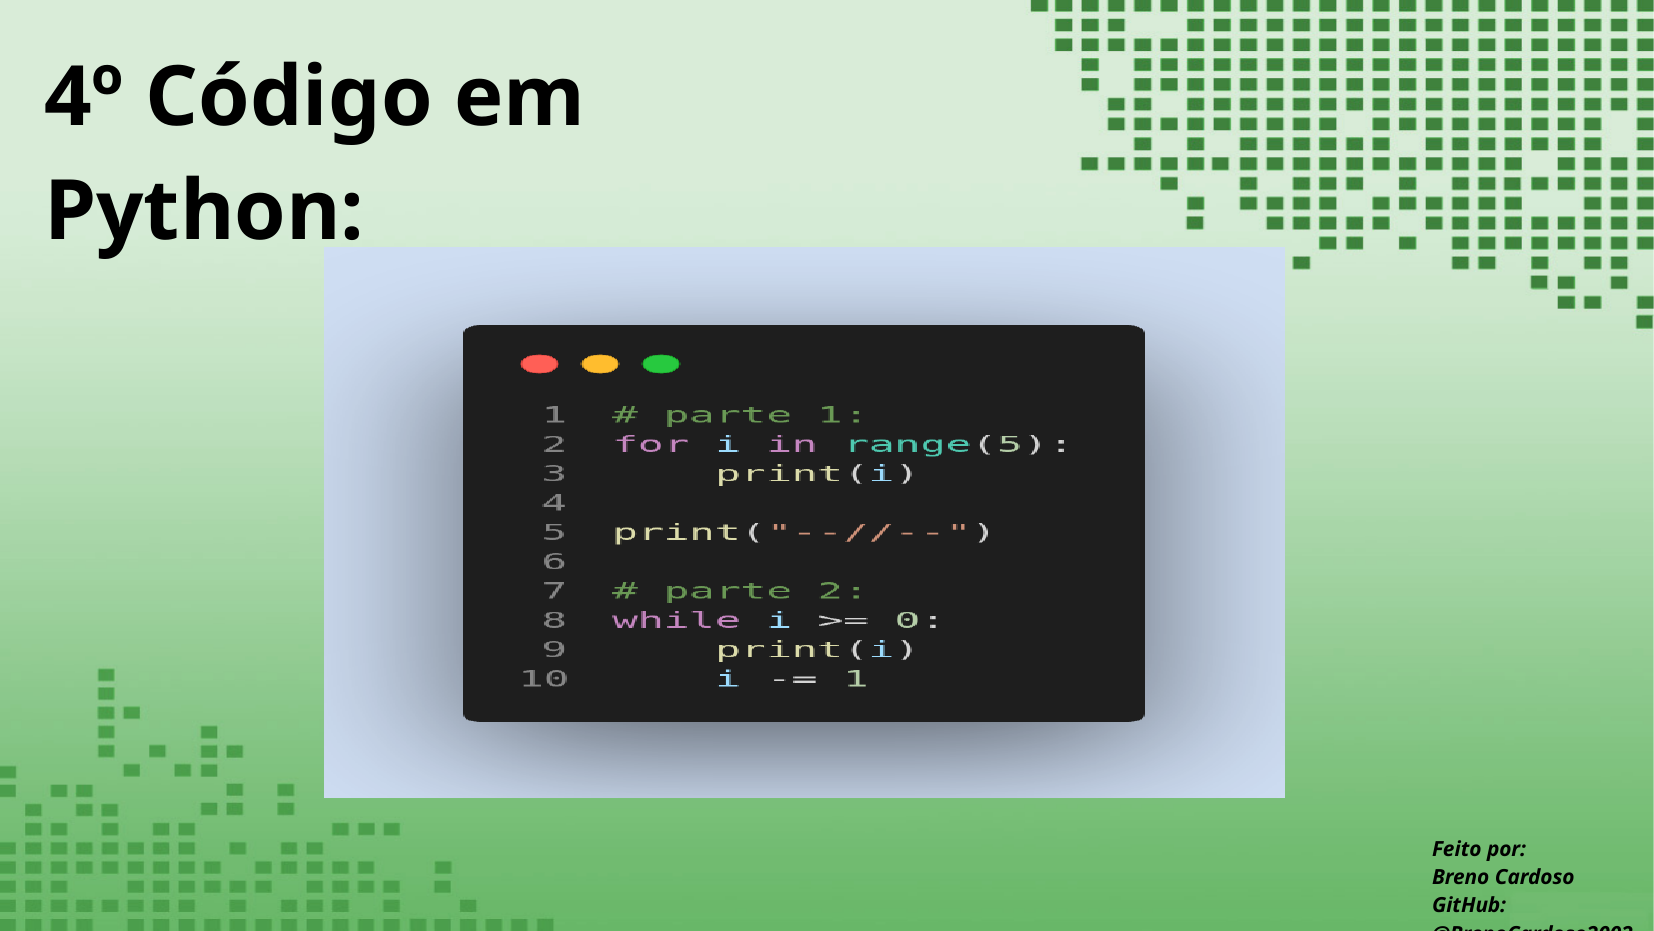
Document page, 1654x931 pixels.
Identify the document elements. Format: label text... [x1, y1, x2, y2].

text_box Feito por: Breno Cardoso GitHub: @BrenoCardoso2002 [1417, 826, 1654, 931]
picture [0, 0, 1654, 931]
text_box 4º Código em Python: [29, 29, 886, 148]
